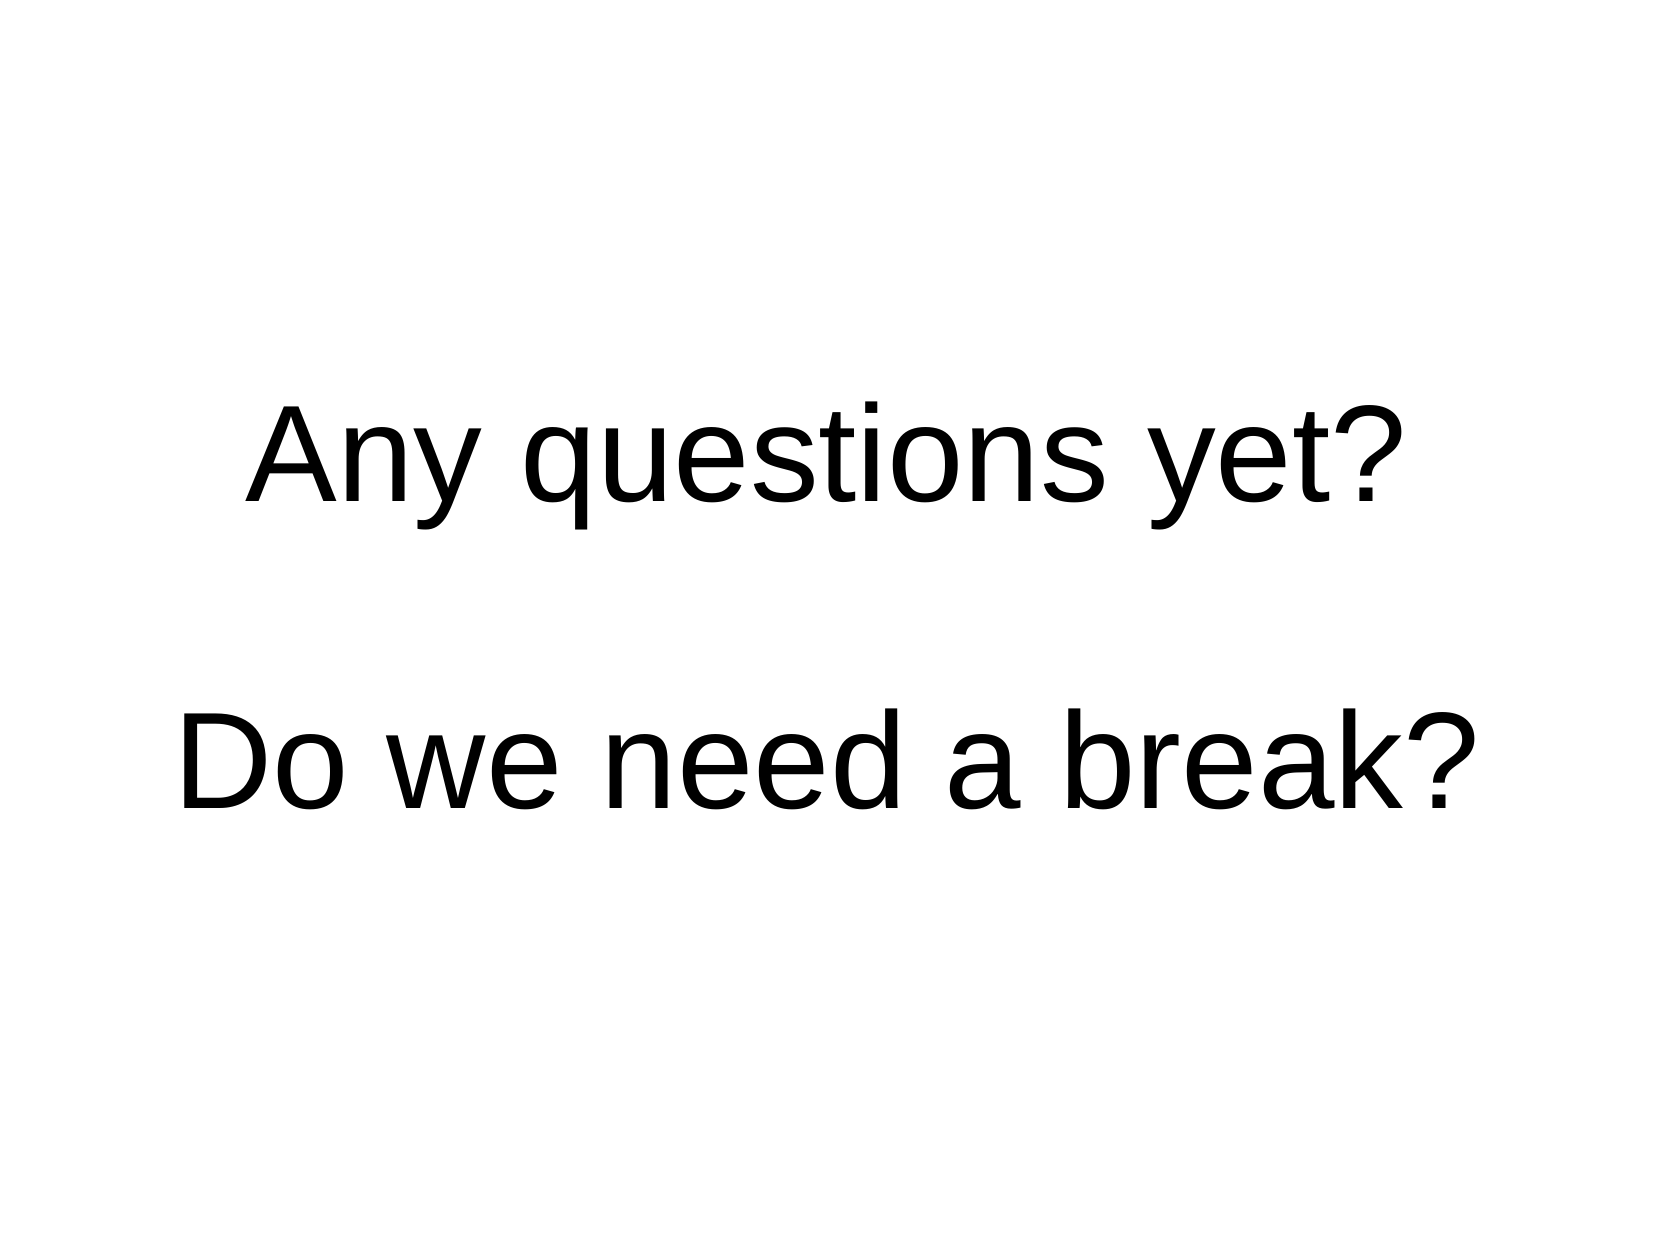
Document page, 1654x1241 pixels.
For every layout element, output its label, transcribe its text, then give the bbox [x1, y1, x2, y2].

text_box Any questions yet? Do we need a break? [118, 369, 1536, 872]
